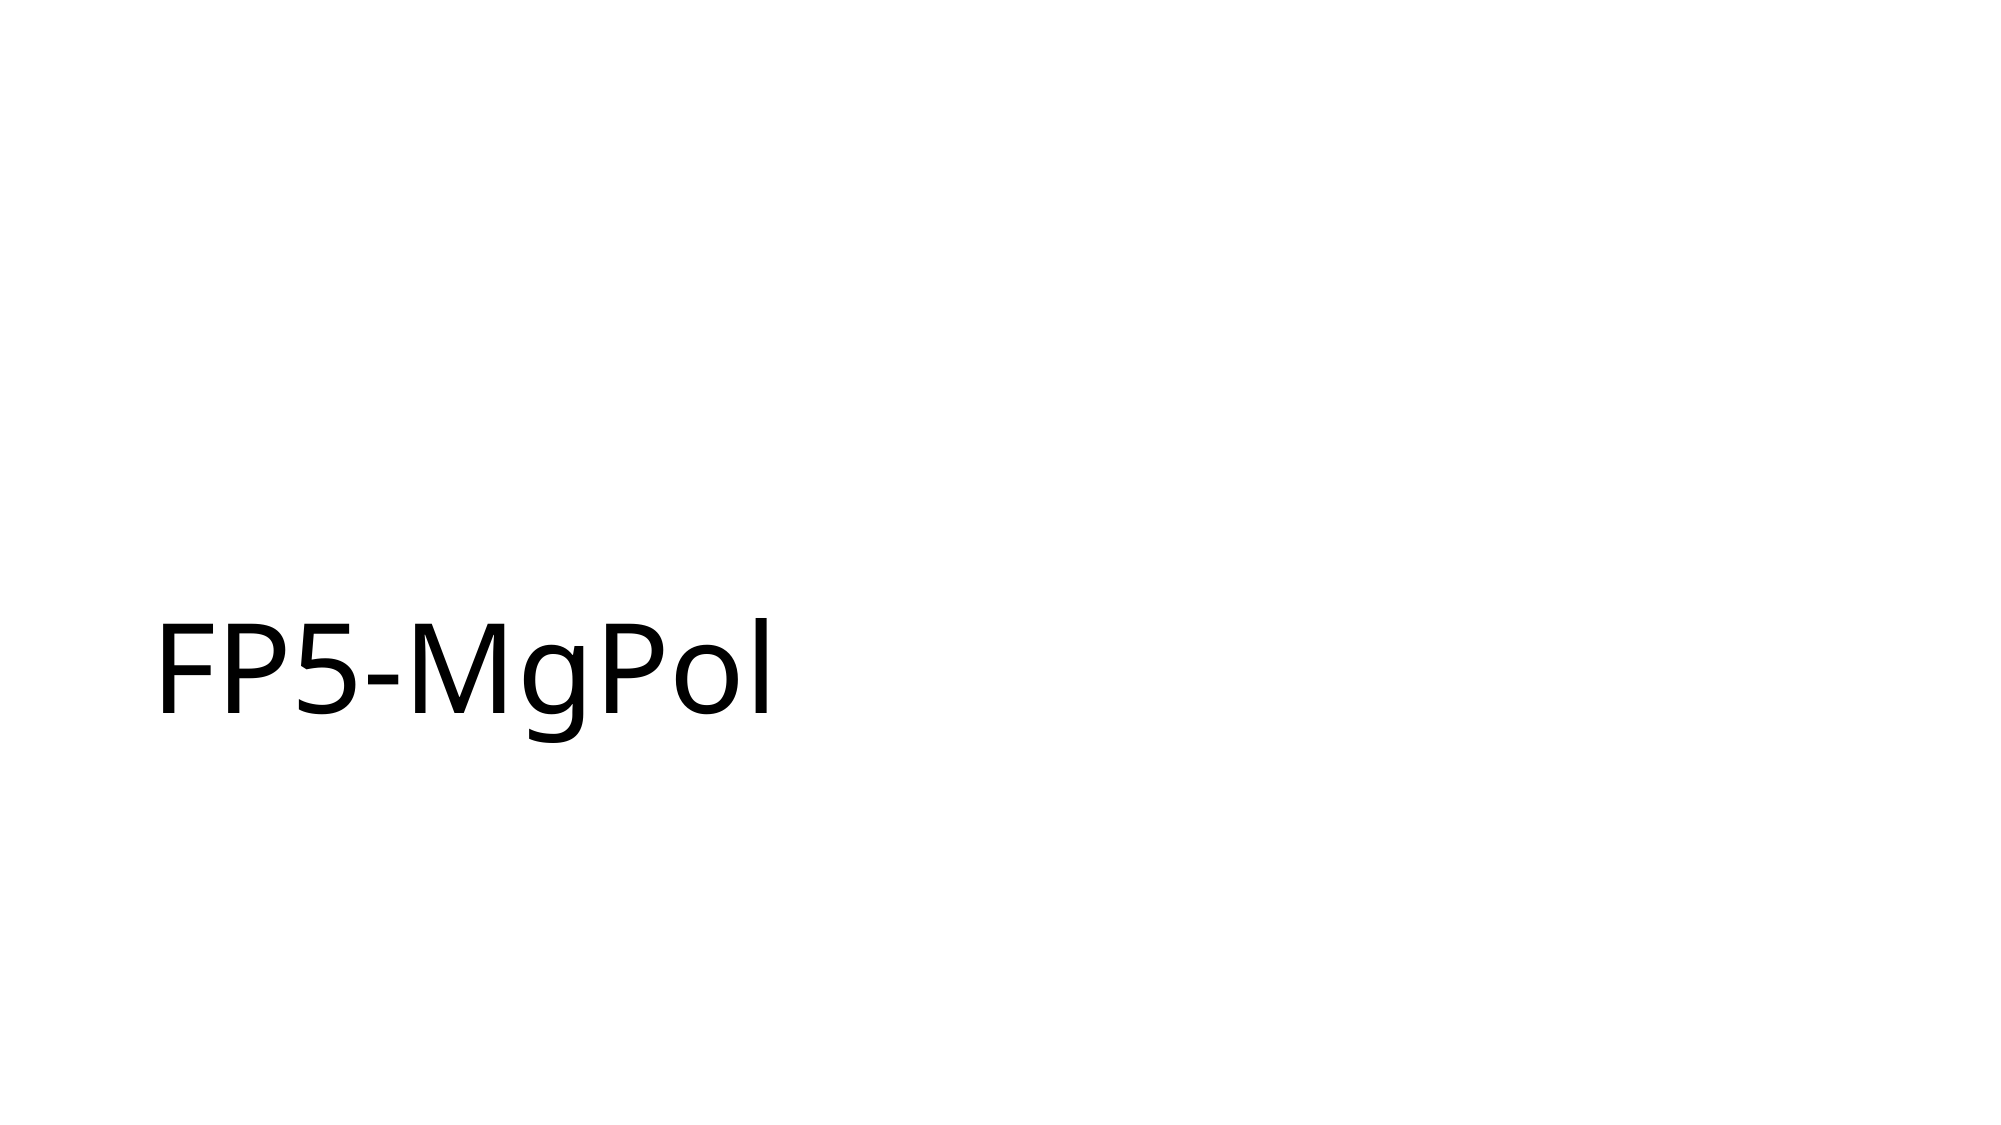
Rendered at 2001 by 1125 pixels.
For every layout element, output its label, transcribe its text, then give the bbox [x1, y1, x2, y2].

title FP5-MgPol [136, 280, 1862, 749]
